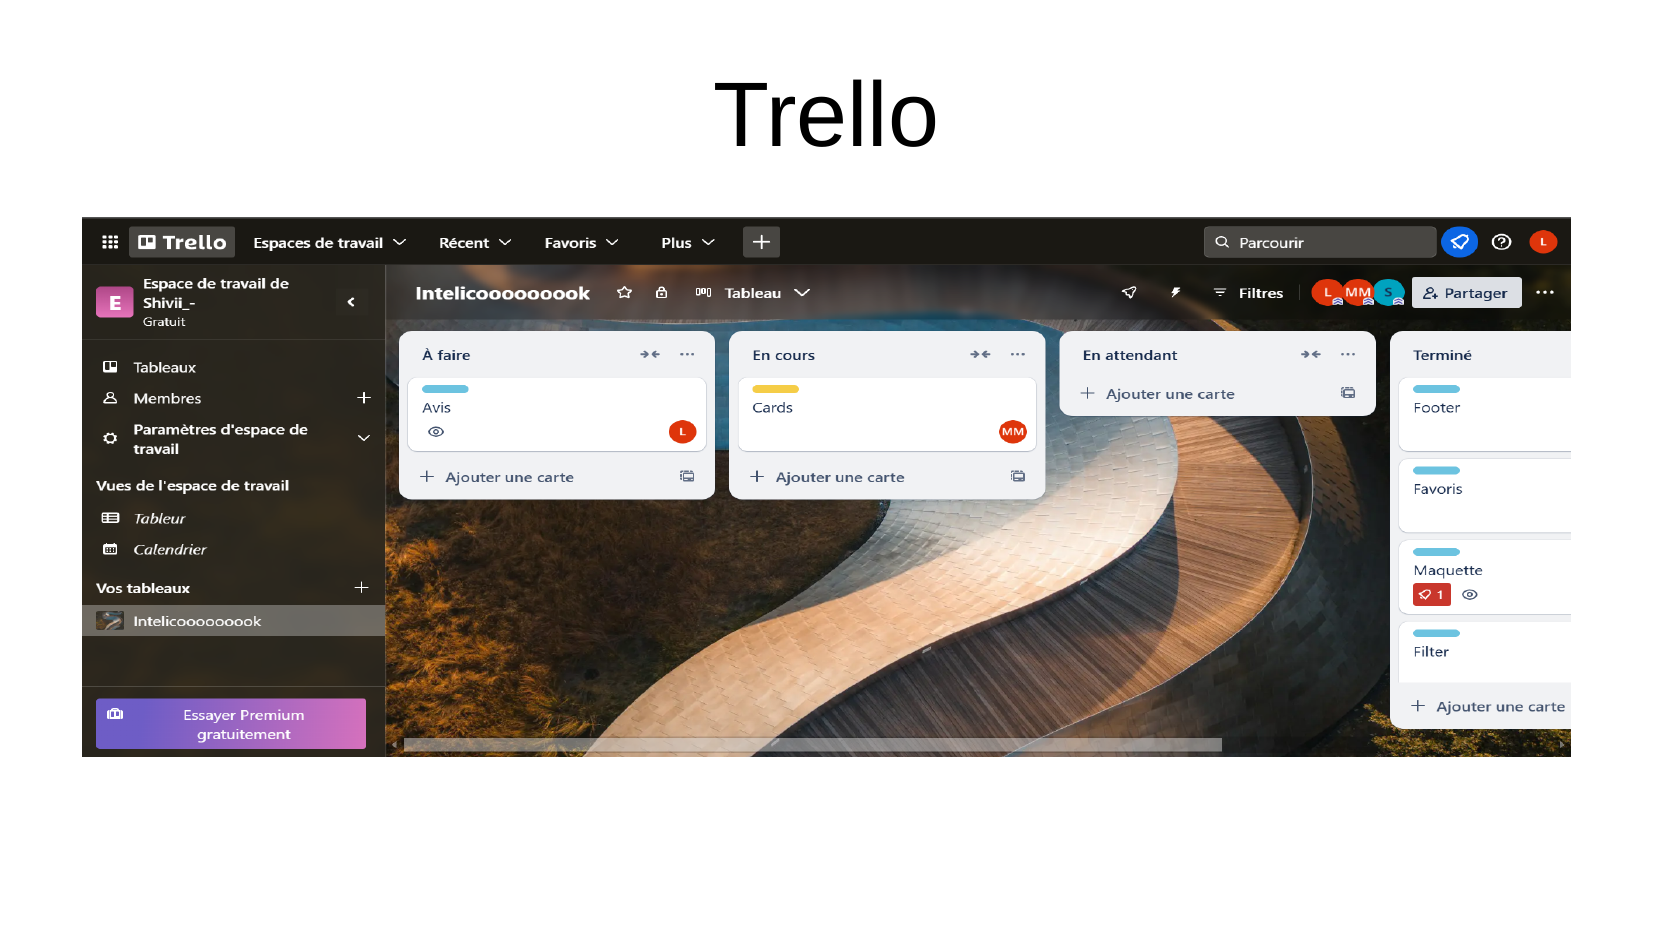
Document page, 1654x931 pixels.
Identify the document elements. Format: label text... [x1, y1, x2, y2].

picture [82, 217, 1571, 758]
title Trello [82, 37, 1571, 193]
